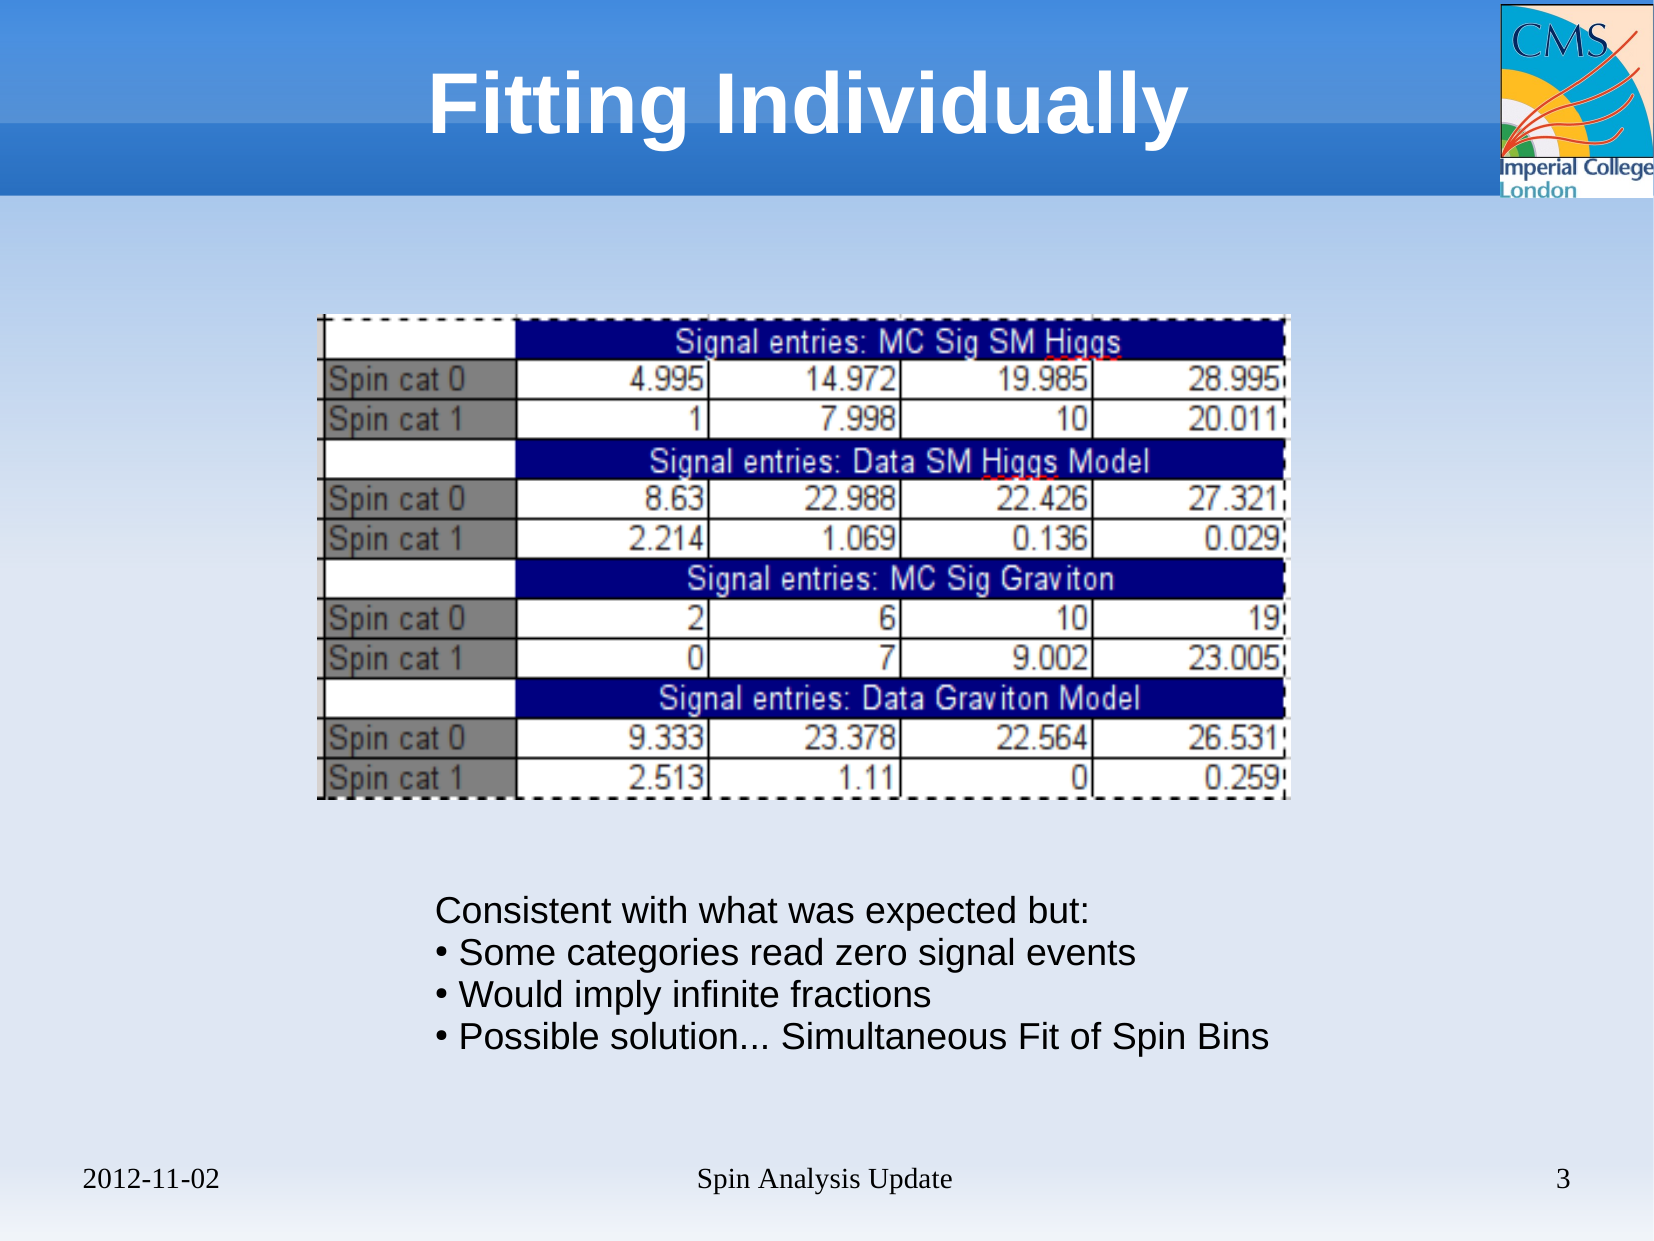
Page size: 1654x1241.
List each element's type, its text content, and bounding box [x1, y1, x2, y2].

picture [0, 0, 1654, 1241]
title Fitting Individually [76, 0, 1565, 208]
text_box Consistent with what was expected but: Some categories read zero signal events Would imply infinite fractions Possible solution... Simultaneous Fit of Spin Bins [420, 882, 1636, 1066]
